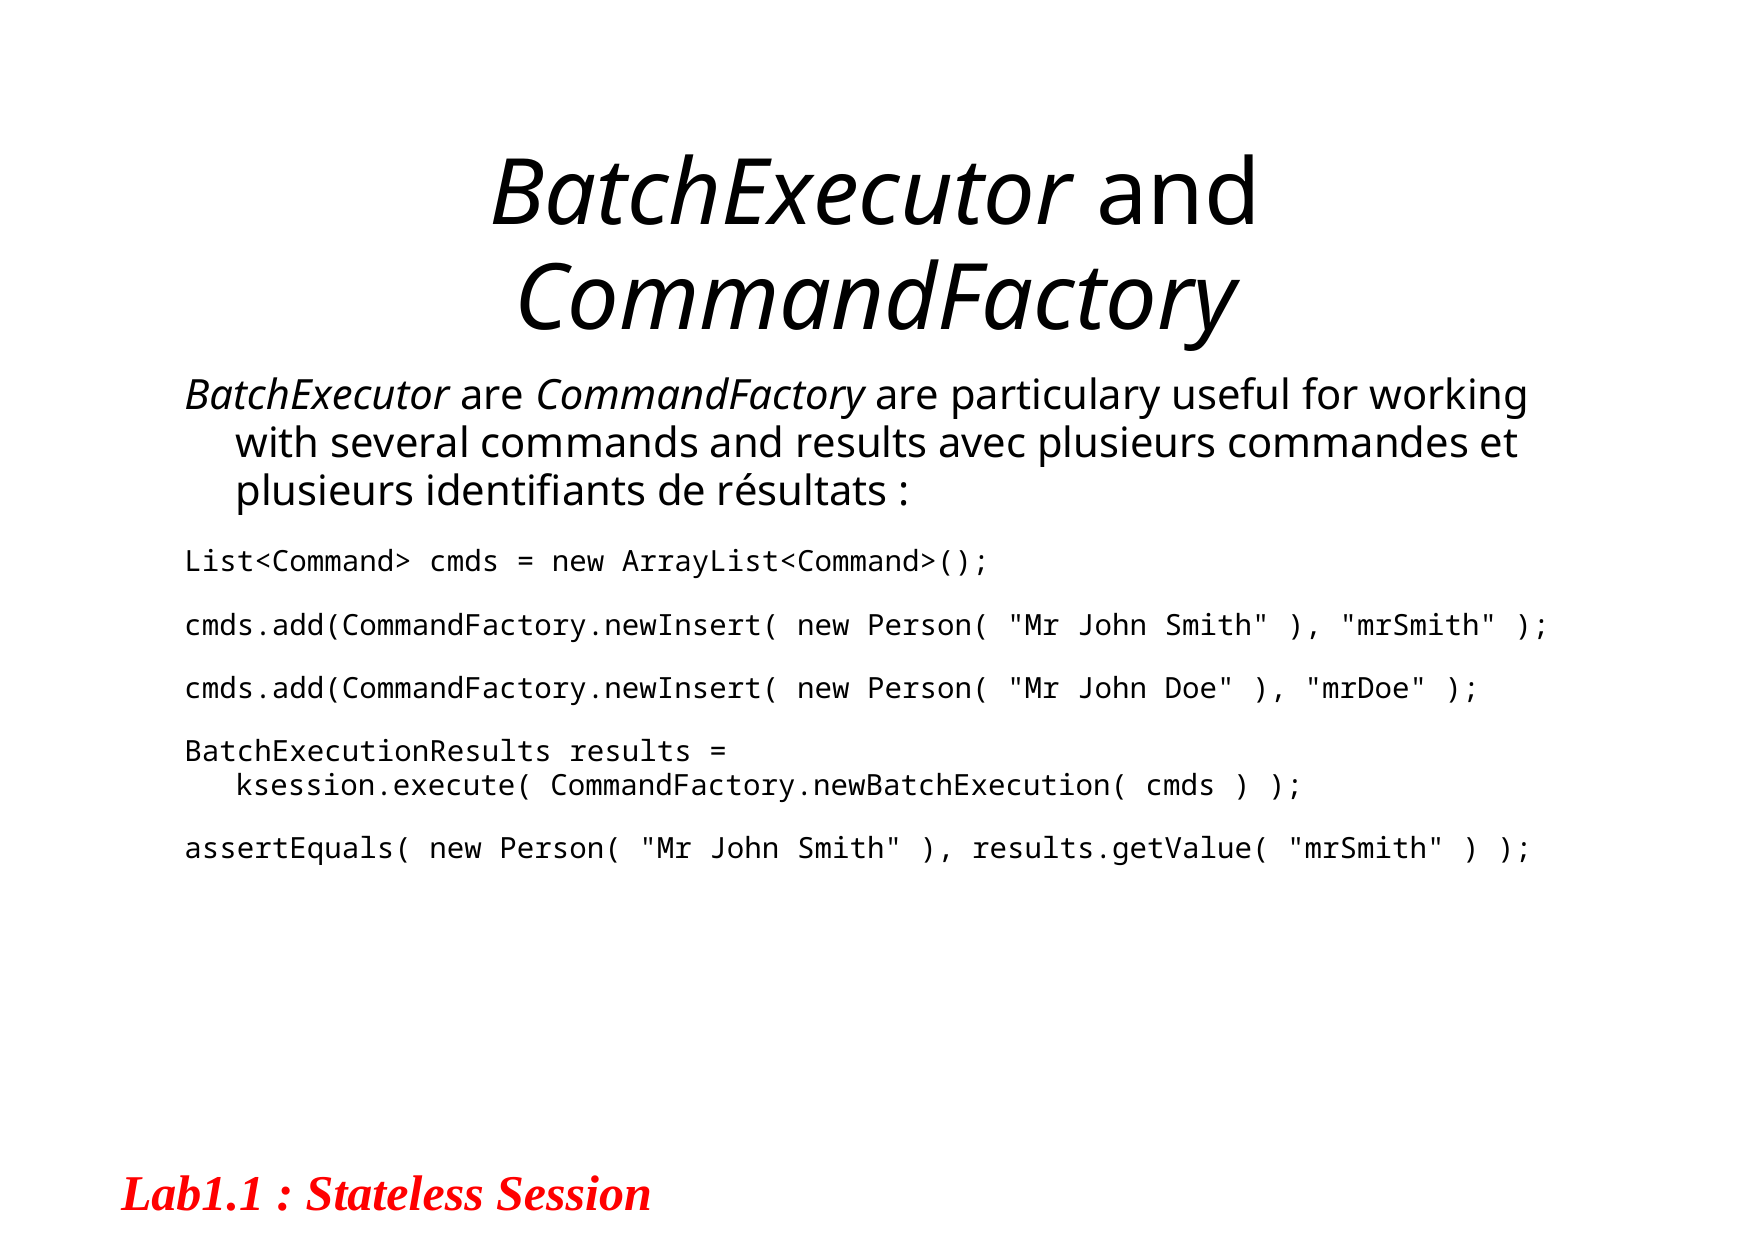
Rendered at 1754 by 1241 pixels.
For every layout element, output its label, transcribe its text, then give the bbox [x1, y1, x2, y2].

list BatchExecutor are CommandFactory are particulary useful for working with several commands and results avec plusieurs commandes et plusieurs identifiants de résultats : List<Command> cmds = new ArrayList<Command>(); cmds.add(CommandFactory.newInsert( new Person( "Mr John Smith" ), "mrSmith" ); cmds.add(CommandFactory.newInsert( new Person( "Mr John Doe" ), "mrDoe" ); BatchExecutionResults results = ksession.execute( CommandFactory.newBatchExecution( cmds ) ); assertEquals( new Person( "Mr John Smith" ), results.getValue( "mrSmith" ) ); [179, 371, 1573, 1074]
text_box Lab1.1 : Stateless Session [106, 1157, 680, 1233]
title BatchExecutor and CommandFactory [179, 137, 1573, 354]
